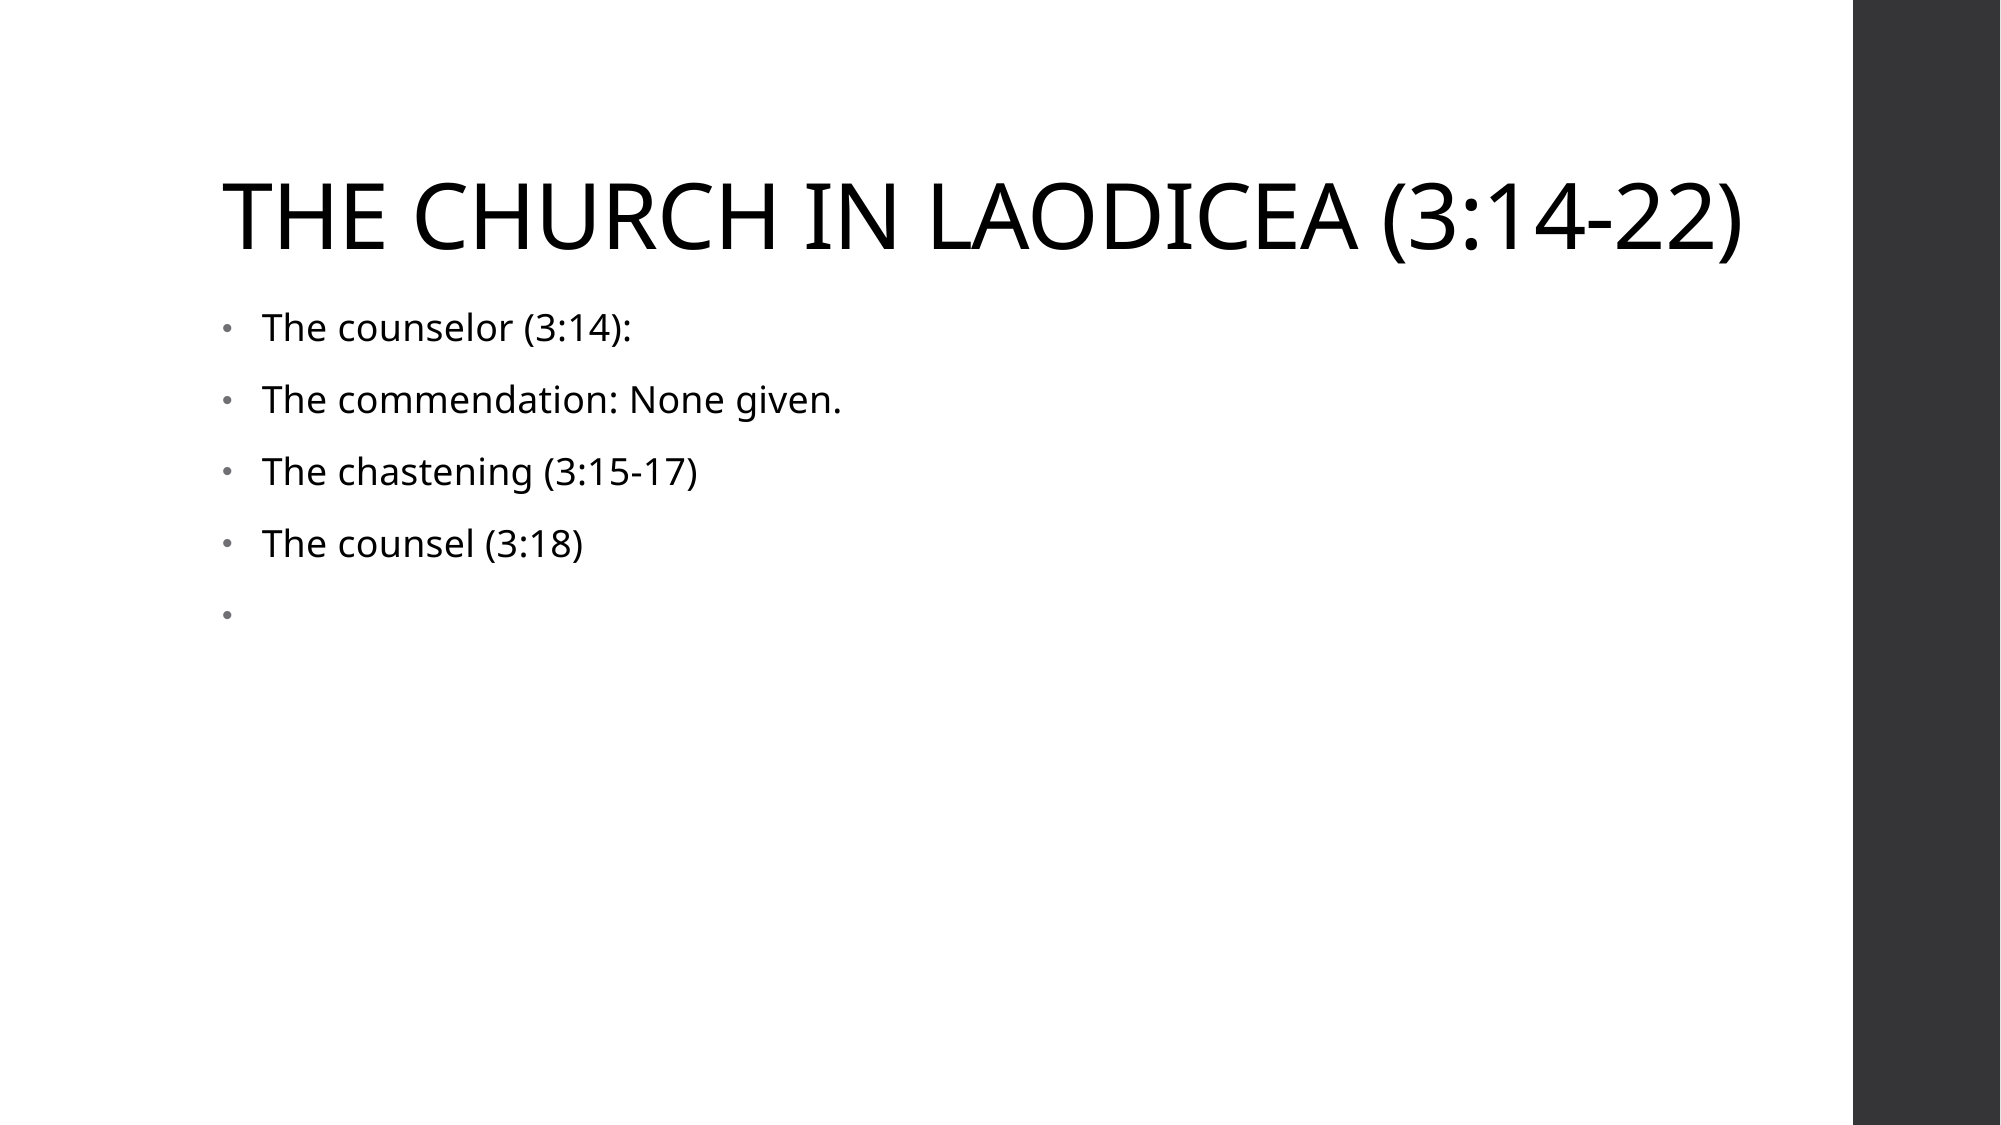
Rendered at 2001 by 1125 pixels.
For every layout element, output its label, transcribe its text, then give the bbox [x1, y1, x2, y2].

list The counselor (3:14): The commendation: None given. The chastening (3:15-17) The counsel (3:18) [206, 299, 1617, 1014]
title THE CHURCH IN LAODICEA (3:14-22) [206, 60, 1797, 278]
